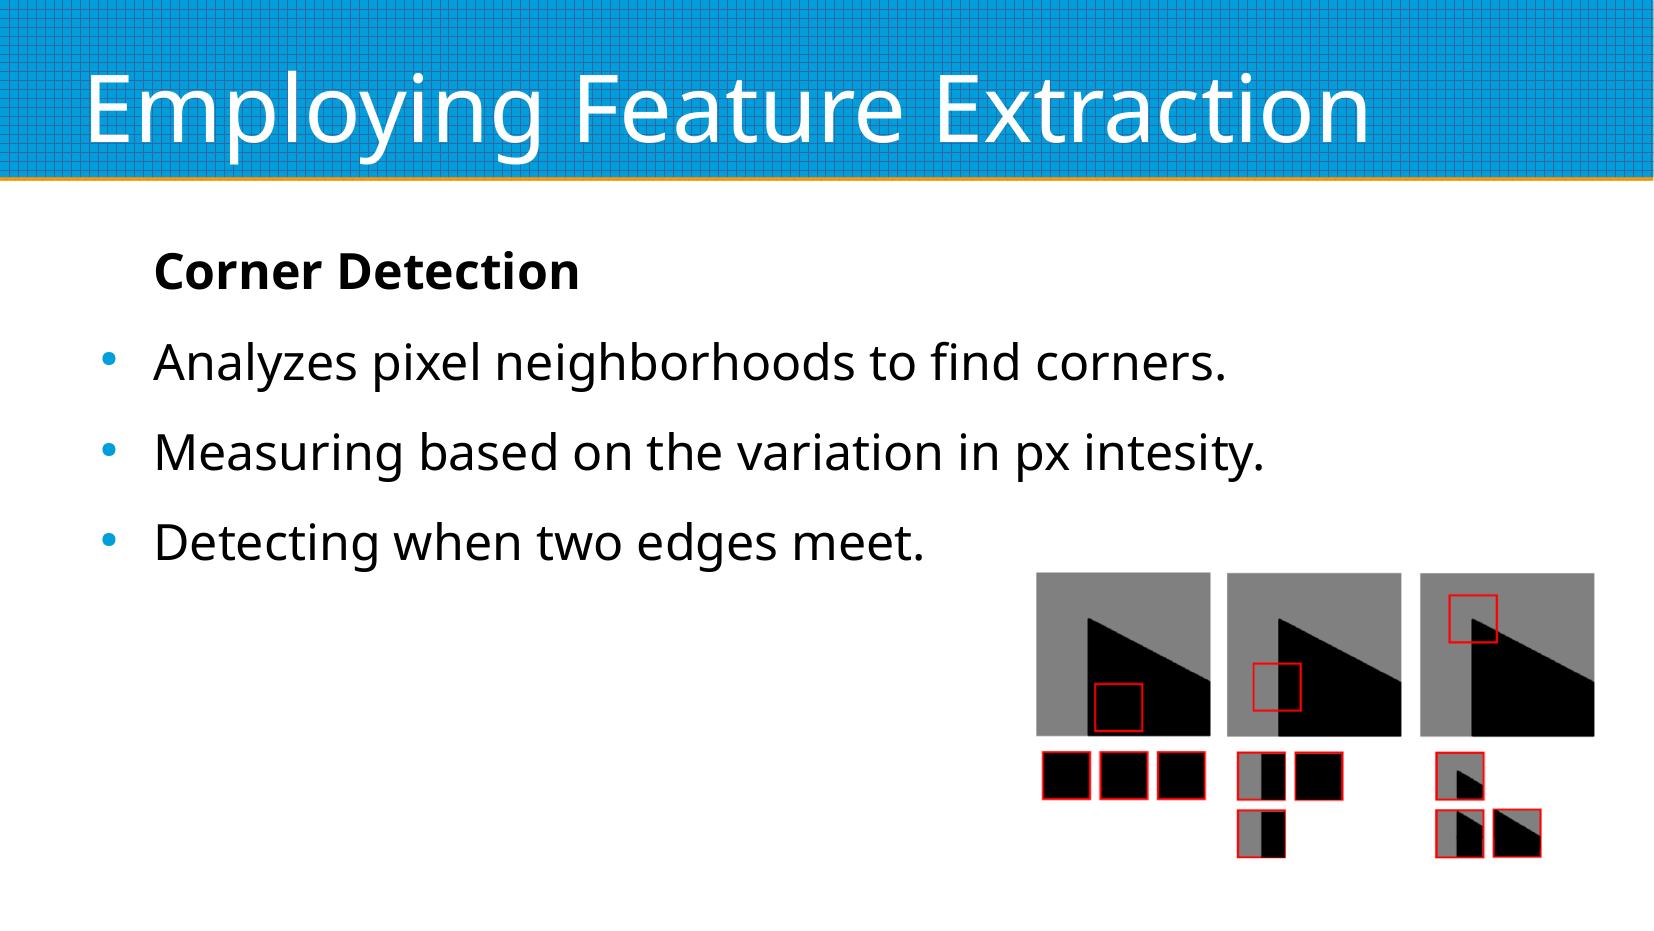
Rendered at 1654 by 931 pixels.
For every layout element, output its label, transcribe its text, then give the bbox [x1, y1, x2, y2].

picture [1035, 572, 1595, 859]
list Corner Detection Analyzes pixel neighborhoods to find corners. Measuring based on the variation in px intesity. Detecting when two edges meet. [82, 236, 1563, 811]
title Employing Feature Extraction [82, 14, 1571, 171]
